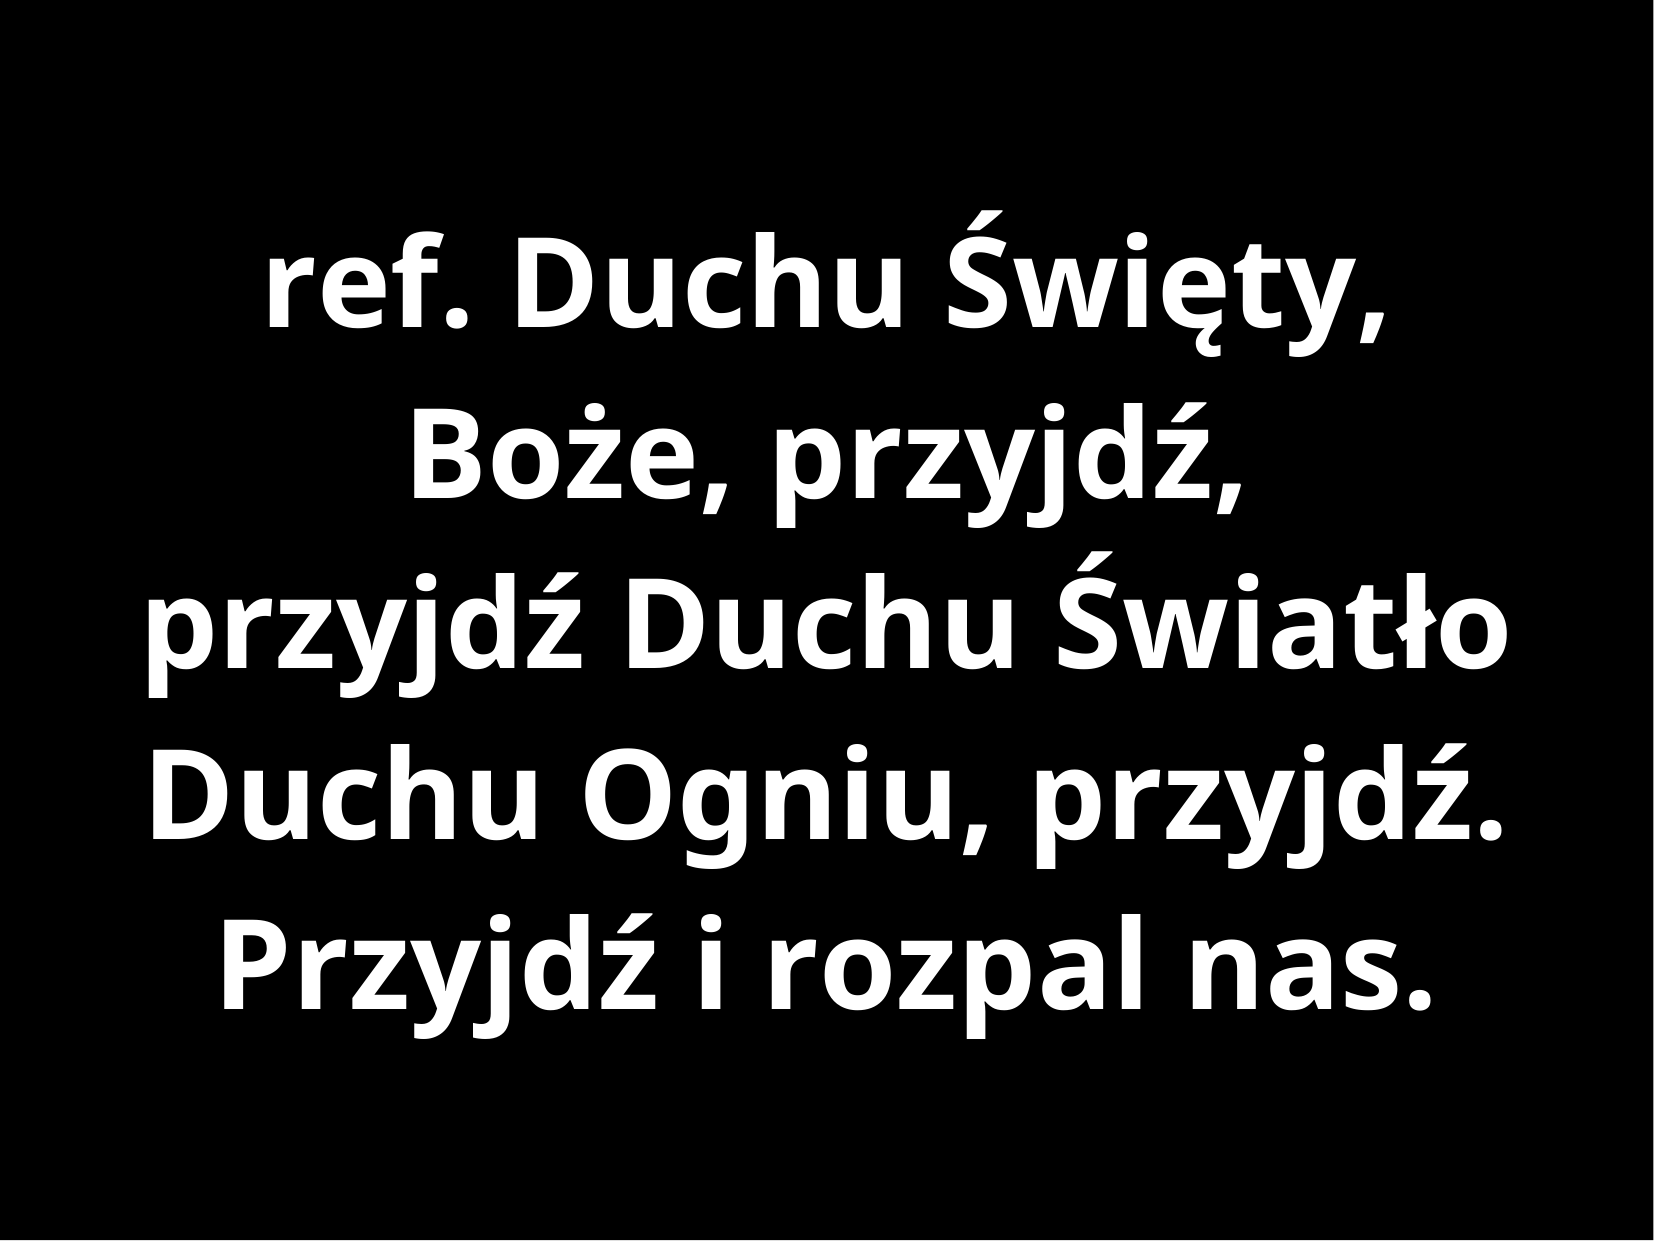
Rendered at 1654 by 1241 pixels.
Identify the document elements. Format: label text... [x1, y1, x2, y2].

title ref. Duchu Święty, Boże, przyjdź, przyjdź Duchu Światło Duchu Ogniu, przyjdź. Przyjdź i rozpal nas. [0, 0, 1654, 1241]
